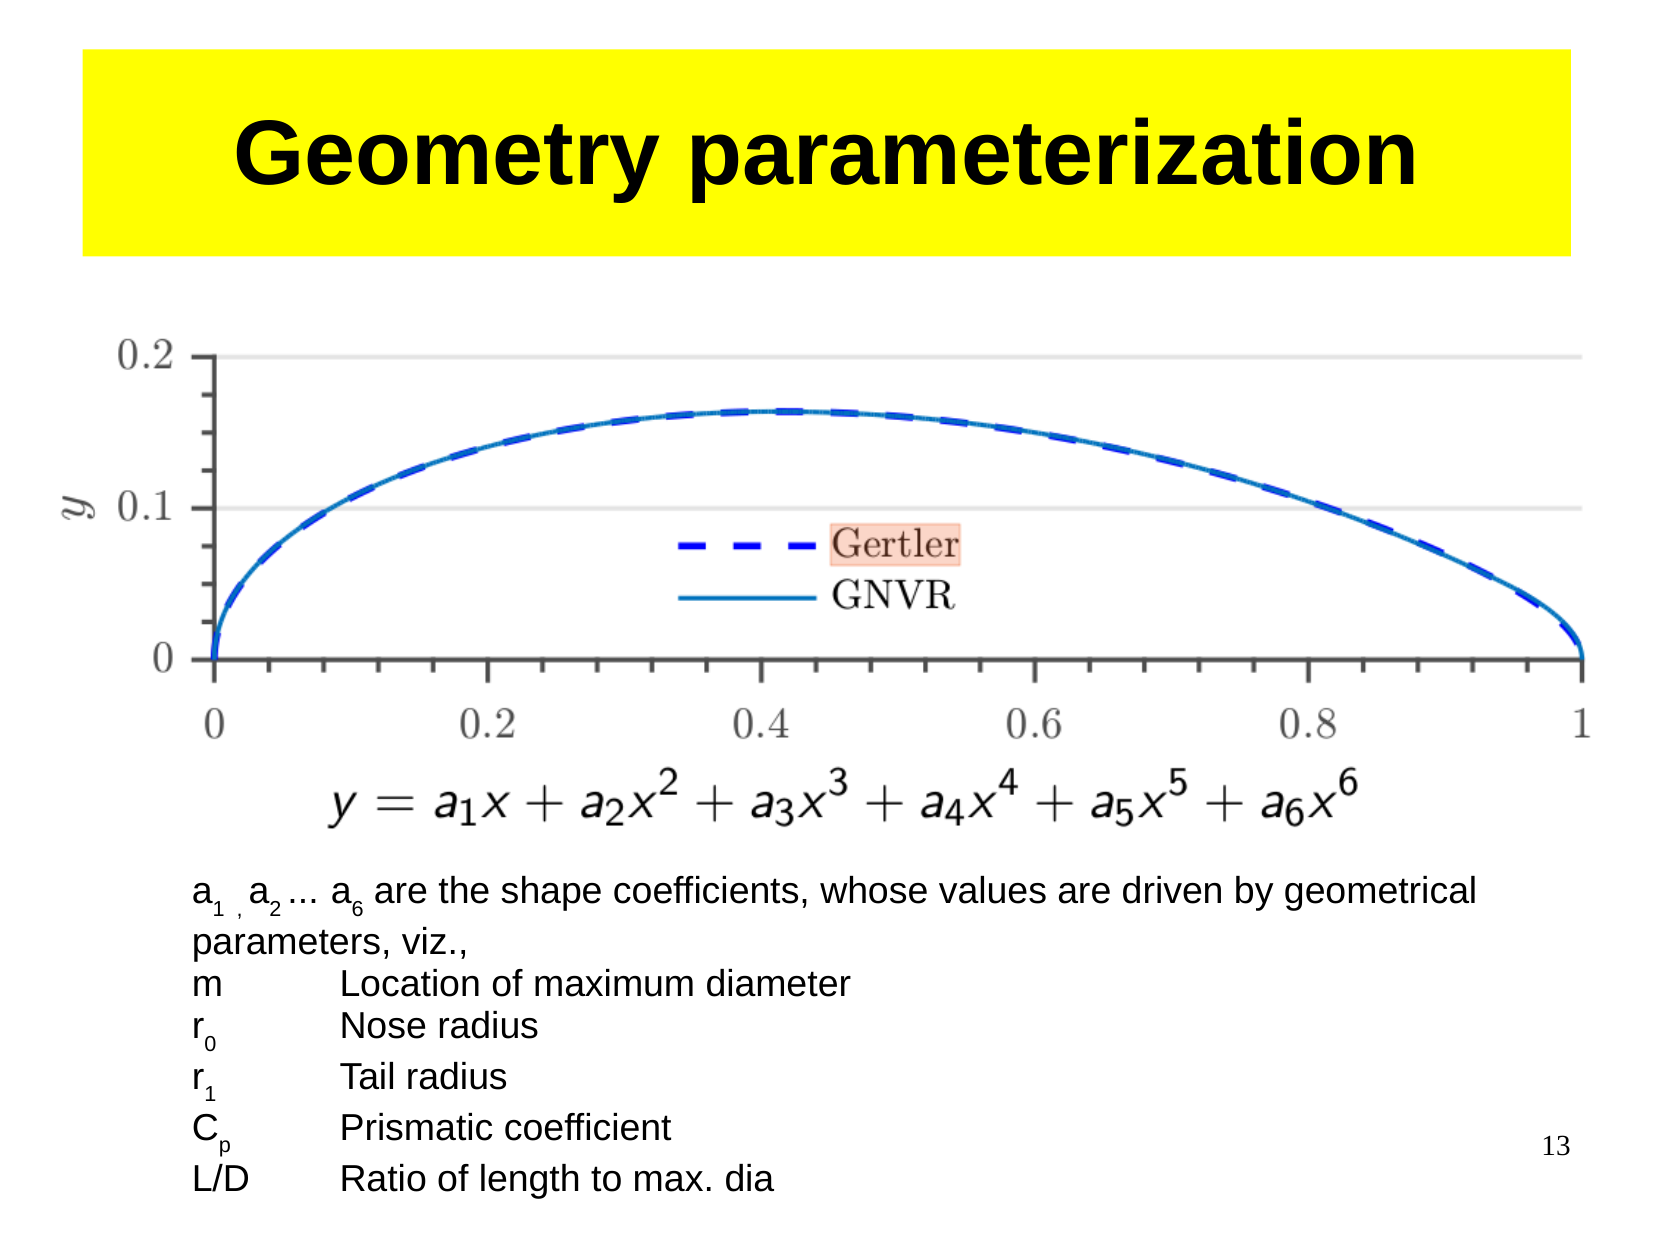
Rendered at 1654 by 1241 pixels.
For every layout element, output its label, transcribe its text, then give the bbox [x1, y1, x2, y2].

picture [23, 295, 1630, 851]
title Geometry parameterization [82, 49, 1571, 257]
text_box a1 , a2 ... a6 are the shape coefficients, whose values are driven by geometrical parameters, viz., m Location of maximum diameter r0 Nose radius r1 Tail radius Cp Prismatic coefficient L/D Ratio of length to max. dia [177, 862, 1512, 1207]
